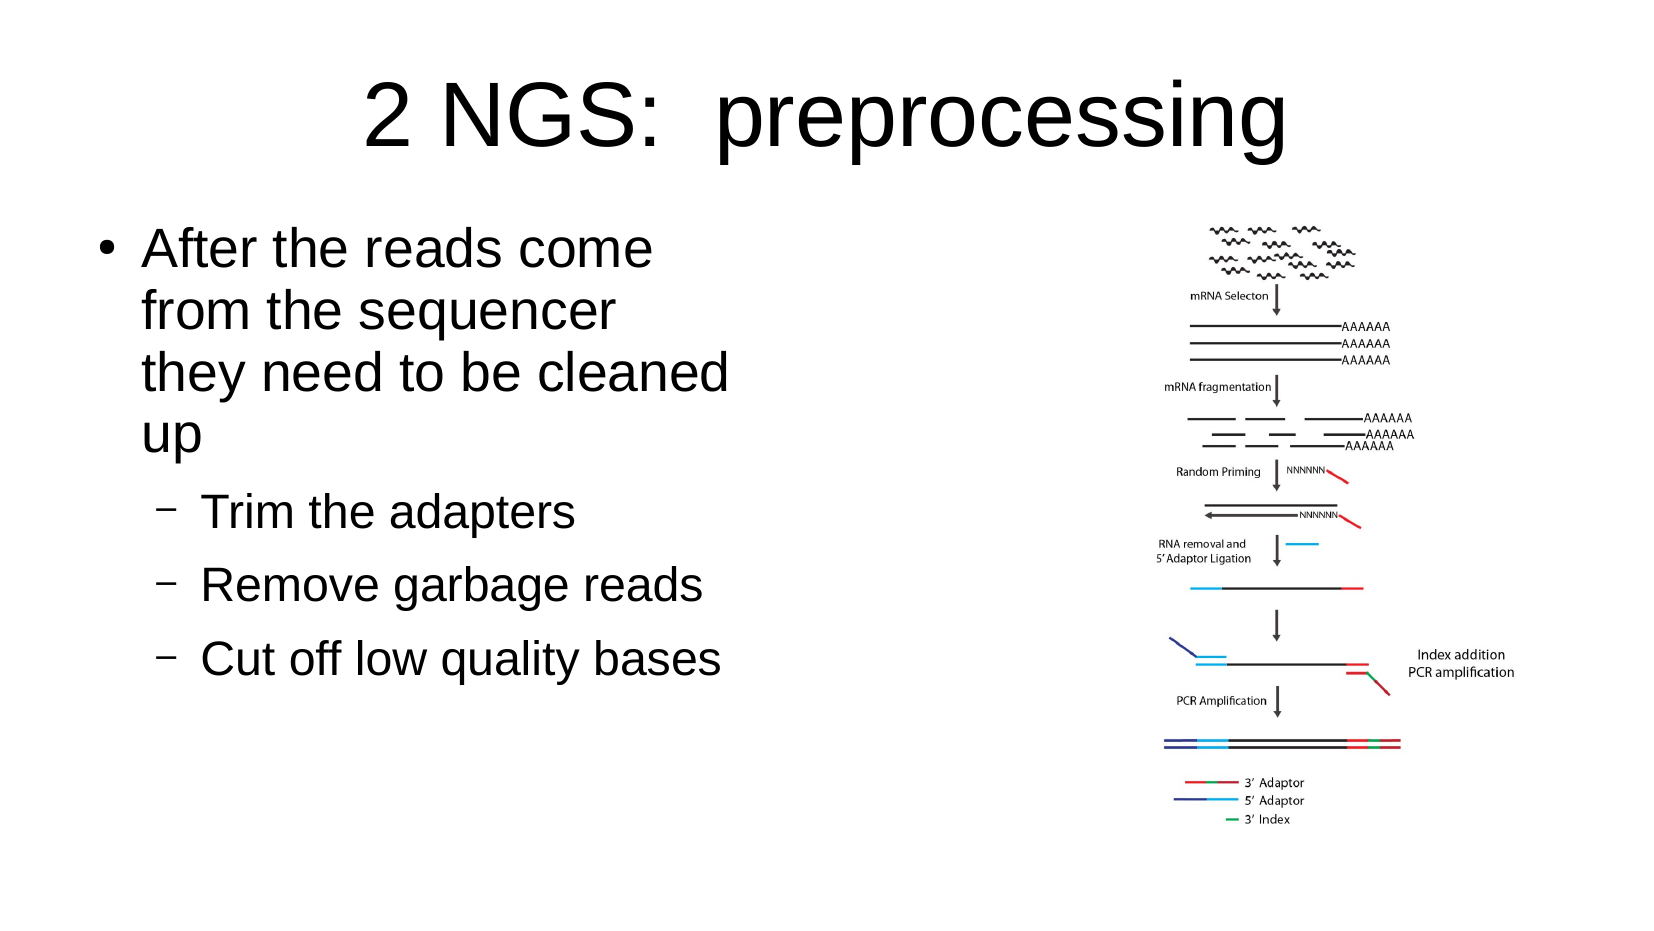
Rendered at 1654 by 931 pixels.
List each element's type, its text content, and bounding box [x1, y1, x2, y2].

title 2 NGS: preprocessing [82, 37, 1571, 193]
picture [1154, 224, 1516, 826]
list After the reads come from the sequencer they need to be cleaned up Trim the adapters Remove garbage reads Cut off low quality bases [82, 217, 736, 758]
